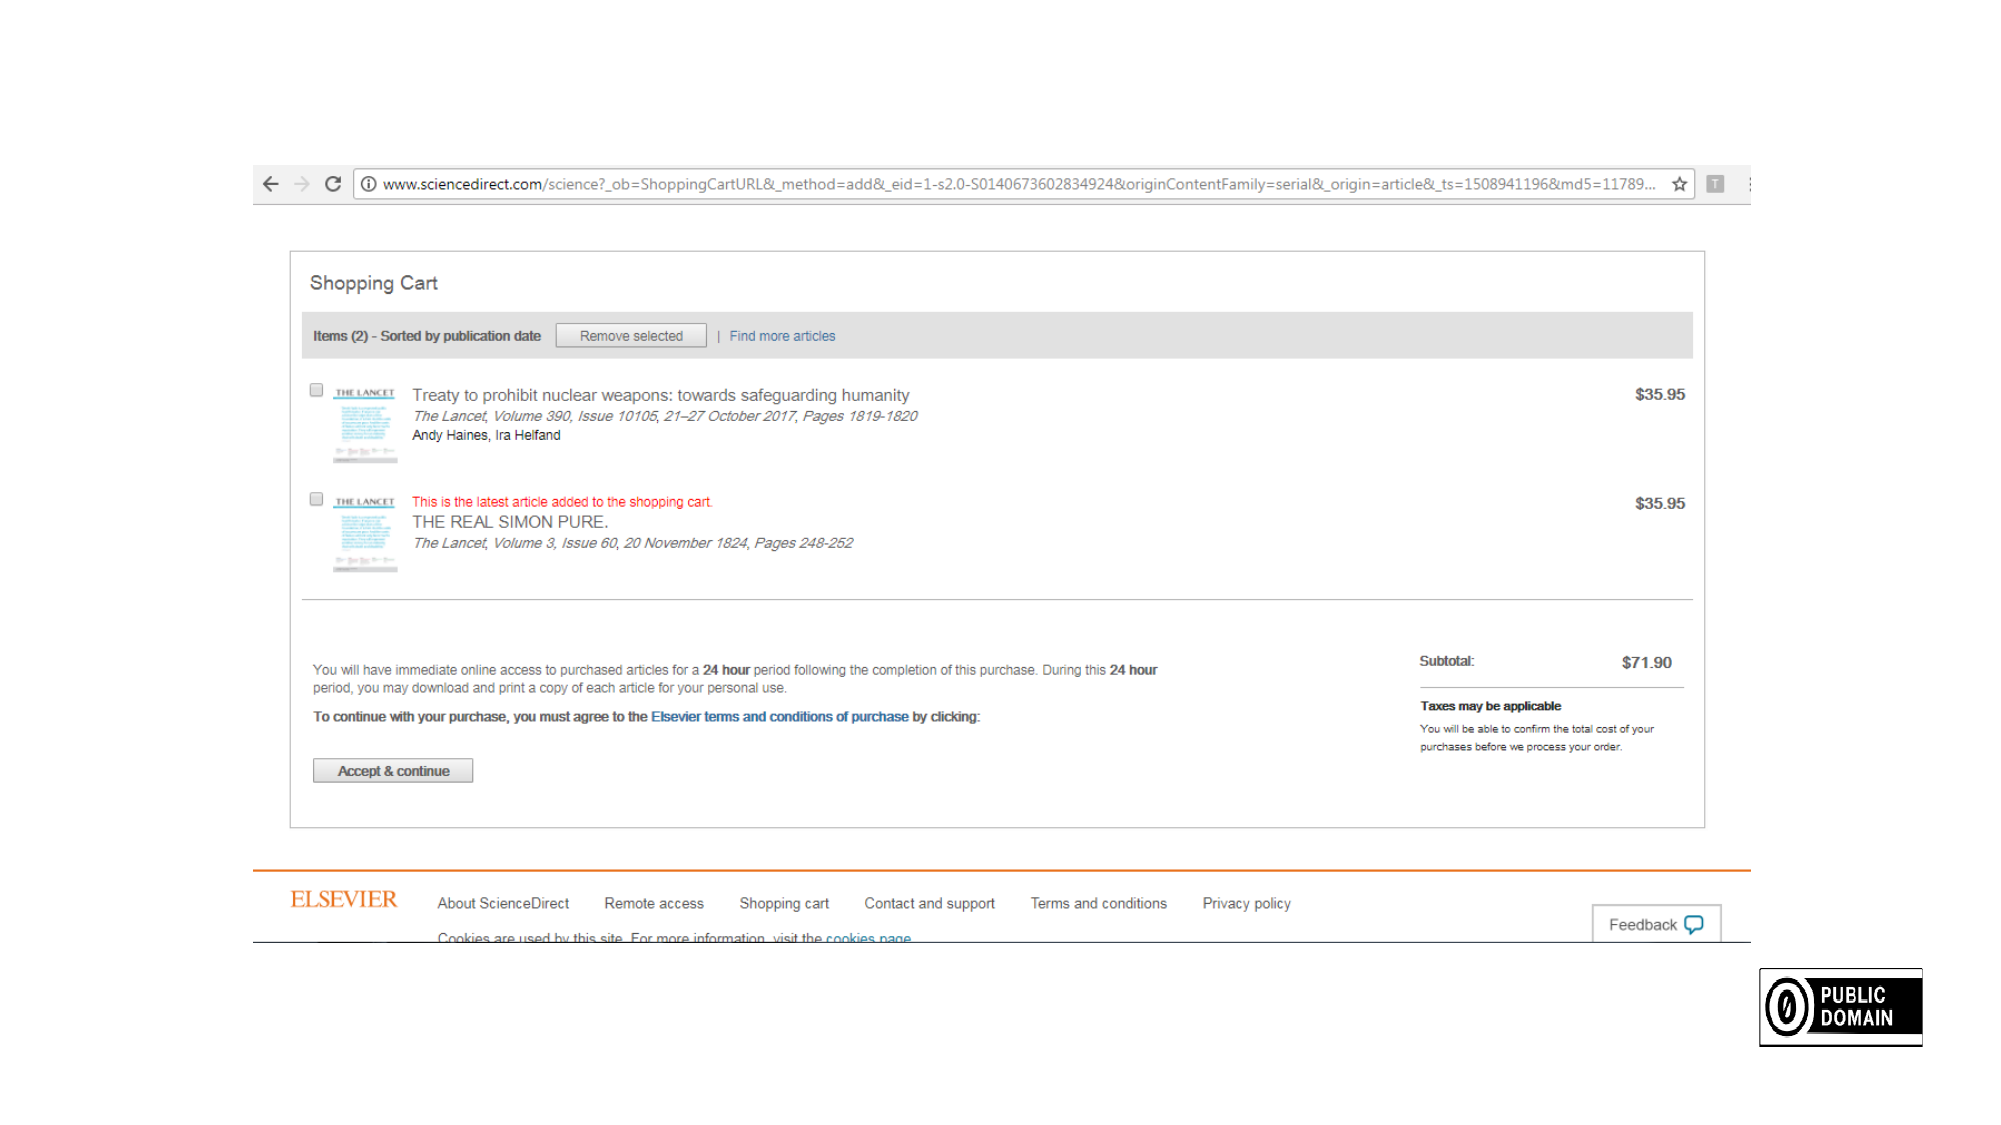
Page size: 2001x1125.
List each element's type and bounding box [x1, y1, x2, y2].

picture [253, 165, 1751, 944]
text_box [1759, 969, 1923, 1047]
